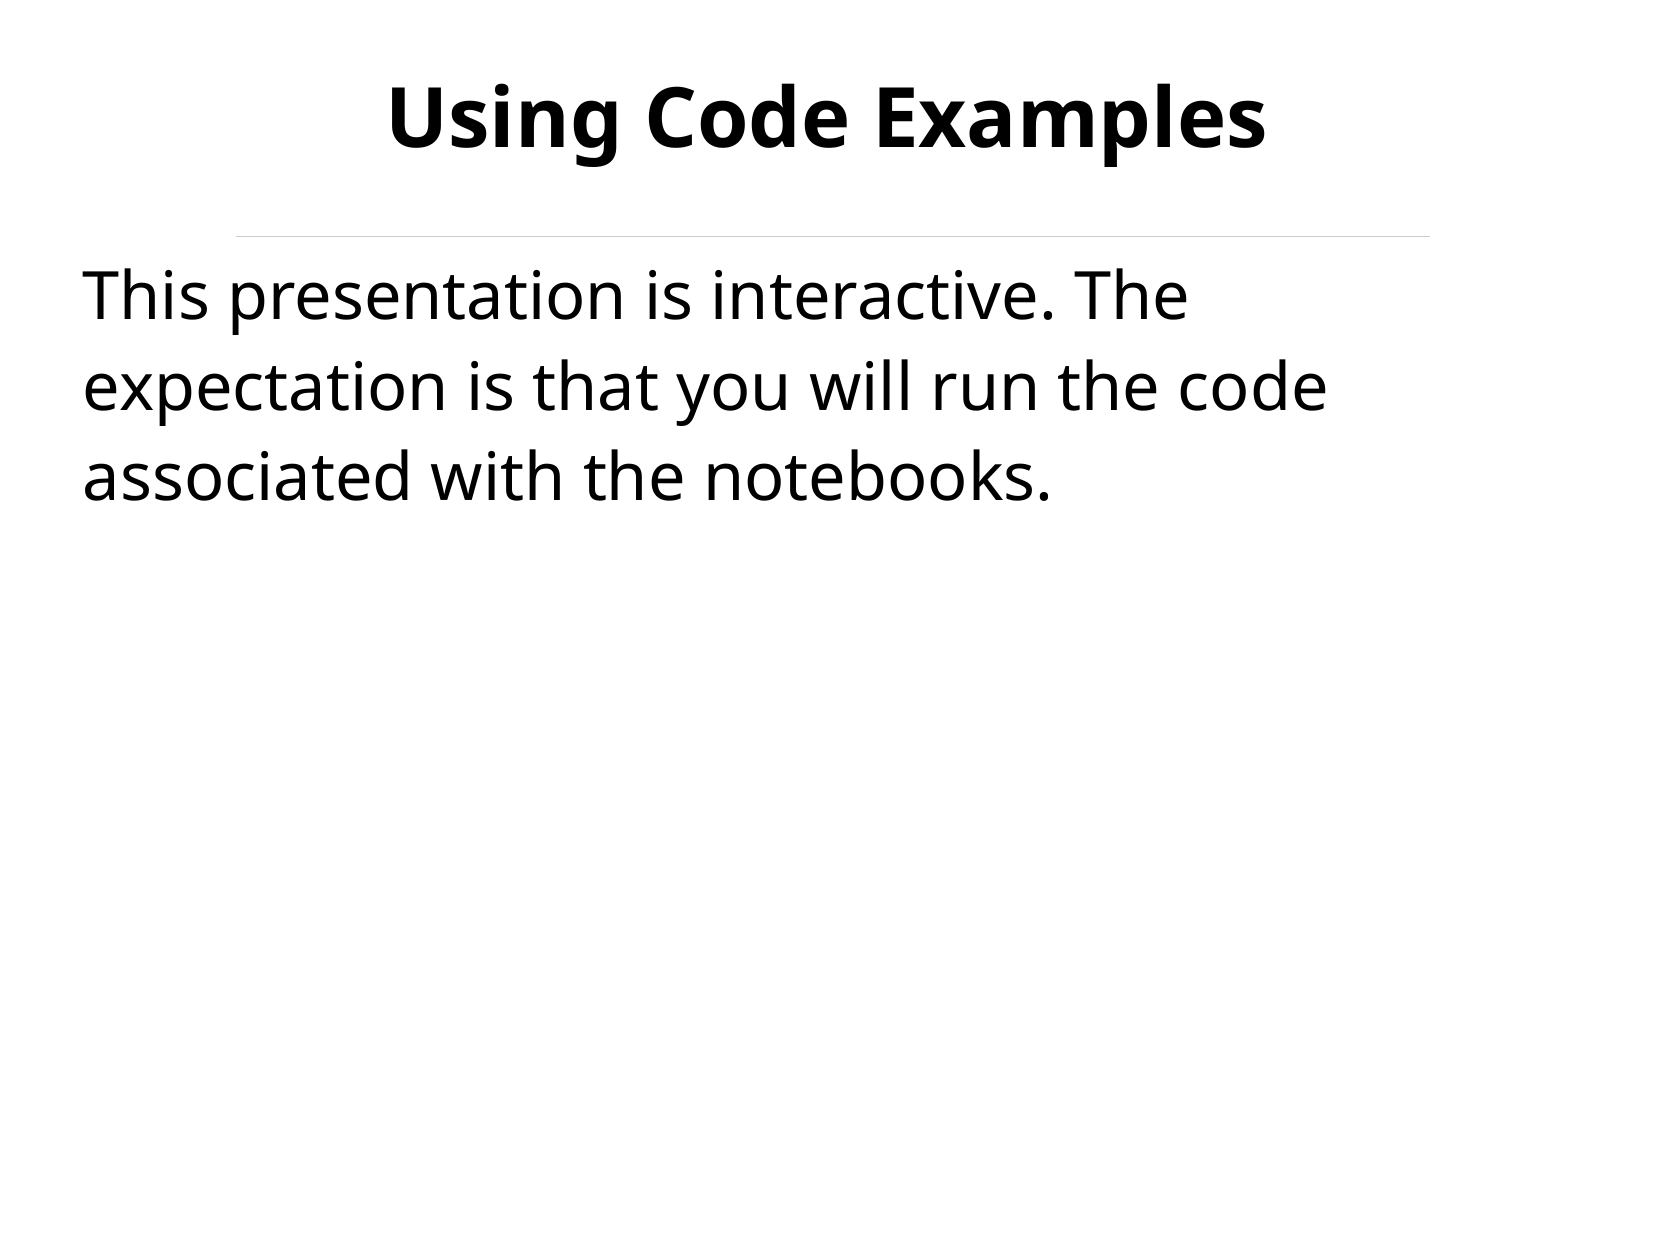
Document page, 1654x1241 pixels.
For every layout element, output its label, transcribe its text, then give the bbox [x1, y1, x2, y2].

list This presentation is interactive. The expectation is that you will run the code associated with the notebooks. [82, 248, 1571, 1111]
title Using Code Examples [82, 11, 1571, 219]
